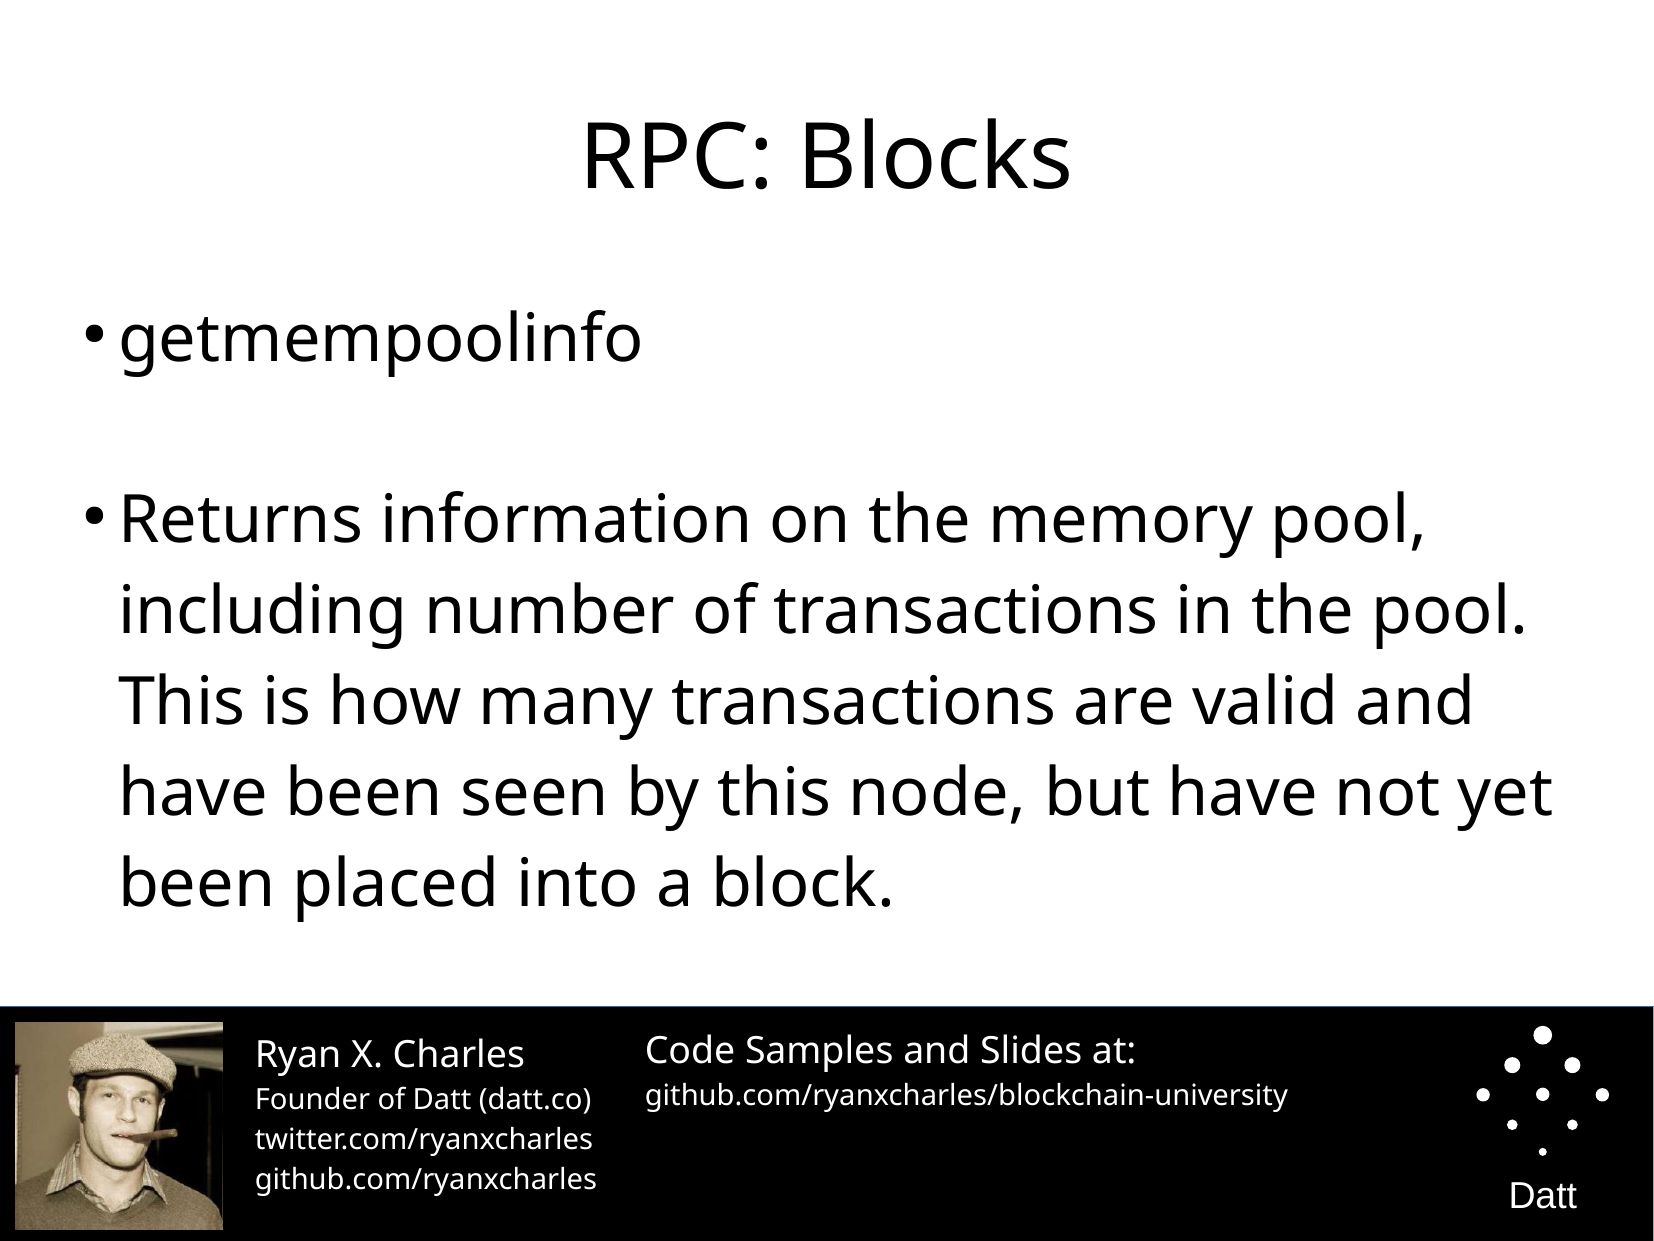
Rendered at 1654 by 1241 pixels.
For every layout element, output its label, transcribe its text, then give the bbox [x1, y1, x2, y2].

text_box Code Samples and Slides at: github.com/ryanxcharles/blockchain-university [630, 1015, 1403, 1156]
subtitle getmempoolinfo Returns information on the memory pool, including number of transactions in the pool. This is how many transactions are valid and have been seen by this node, but have not yet been placed into a block. [82, 290, 1571, 1006]
text_box Ryan X. Charles Founder of Datt (datt.co) twitter.com/ryanxcharles github.com/ryanxcharles [240, 1020, 976, 1241]
text_box Datt [1452, 1167, 1633, 1241]
title RPC: Blocks [82, 49, 1571, 257]
picture [15, 1022, 223, 1231]
text_box [0, 1006, 1654, 1241]
picture [1475, 1023, 1611, 1159]
